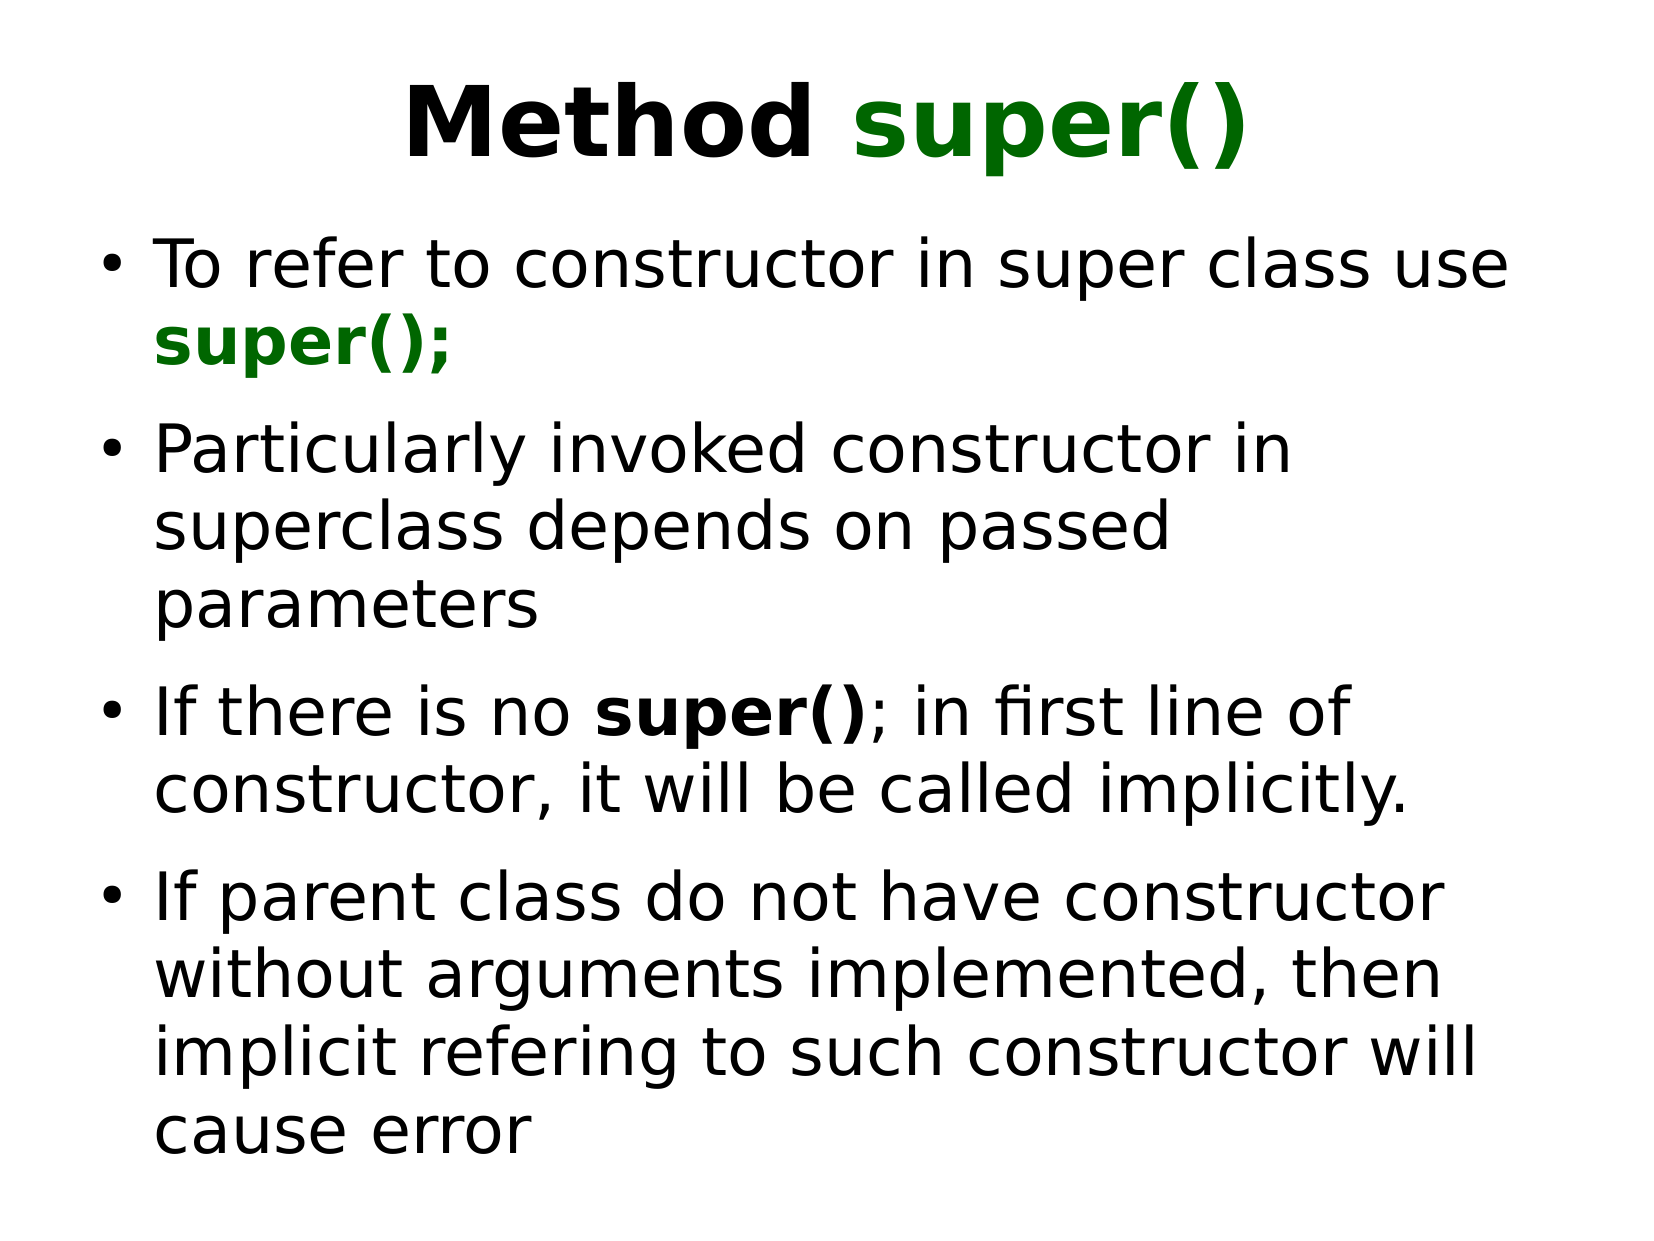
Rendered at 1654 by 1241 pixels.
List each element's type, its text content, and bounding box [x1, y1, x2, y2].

list To refer to constructor in super class use super(); Particularly invoked constructor in superclass depends on passed parameters If there is no super(); in first line of constructor, it will be called implicitly. If parent class do not have constructor without arguments implemented, then implicit refering to such constructor will cause error [82, 225, 1538, 1186]
title Method super() [82, 49, 1571, 196]
